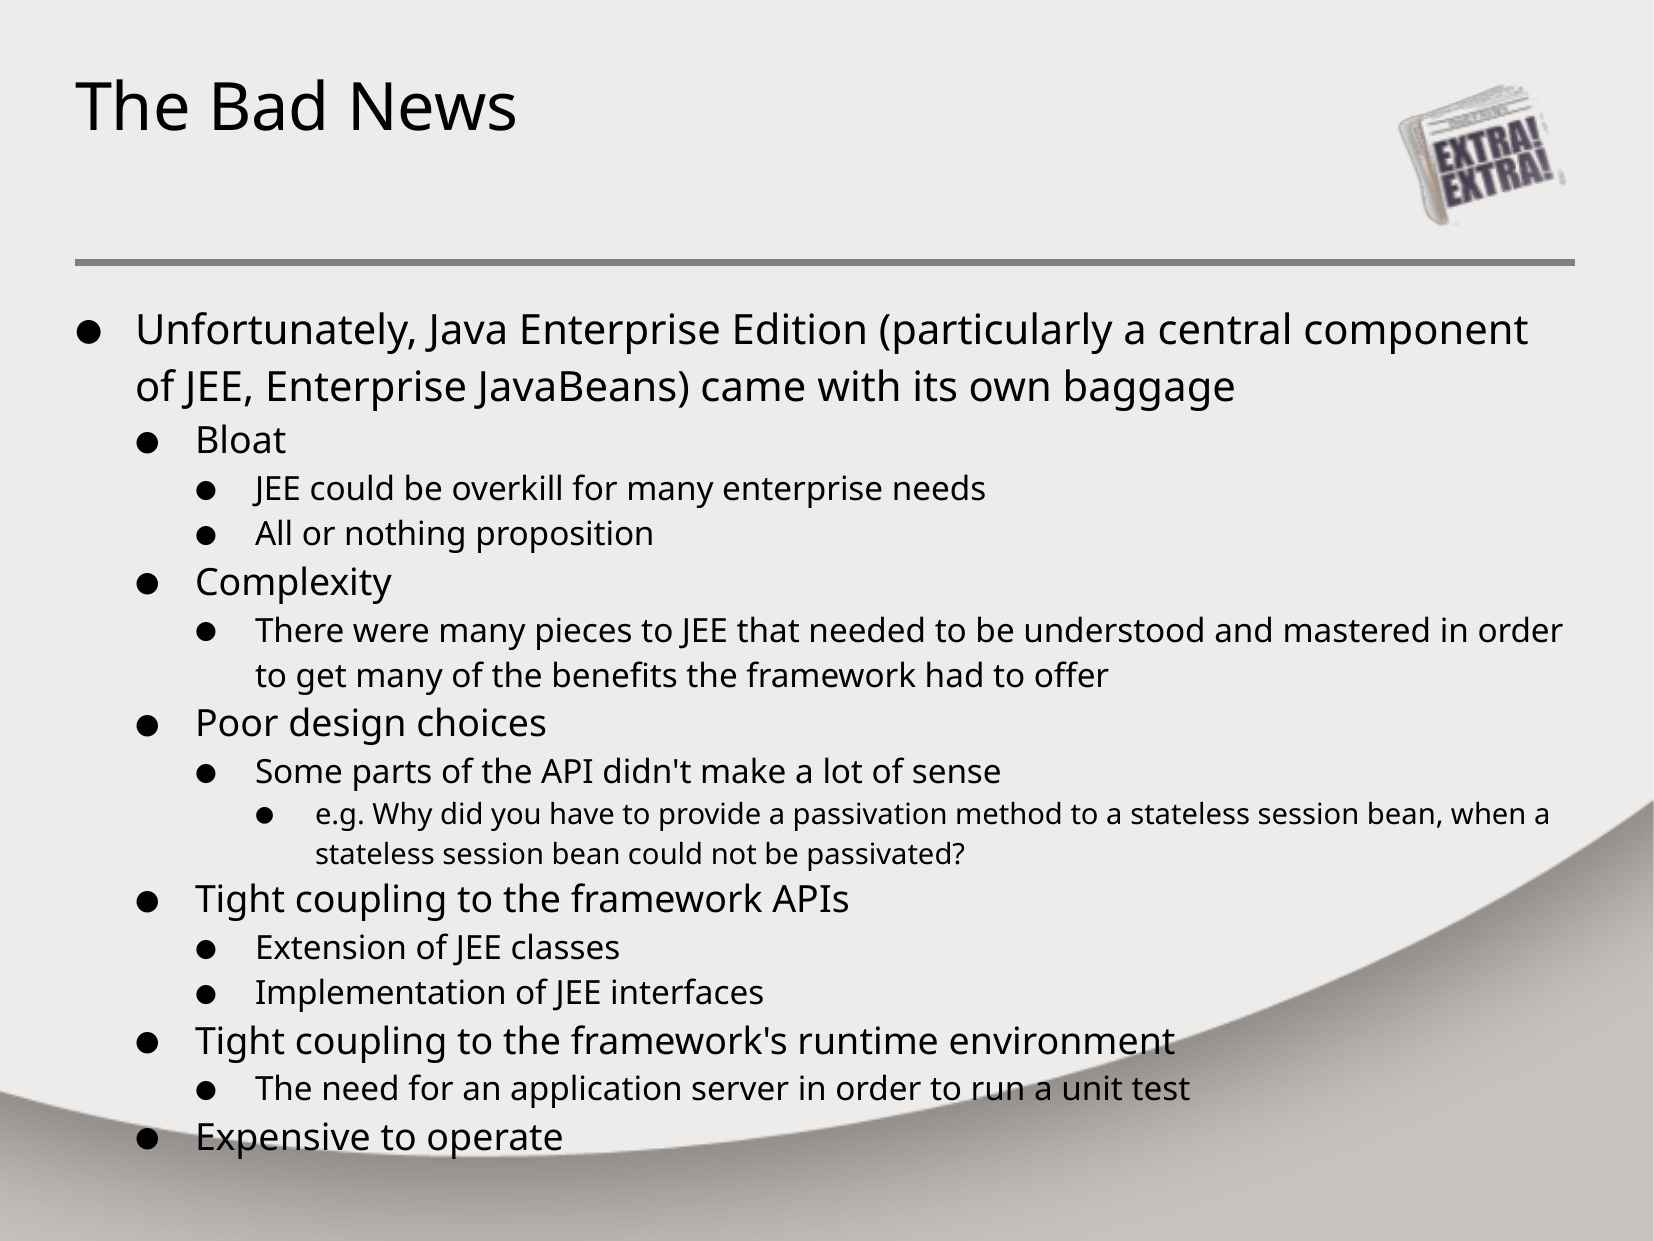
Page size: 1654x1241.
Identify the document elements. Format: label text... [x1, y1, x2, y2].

picture [0, 0, 1654, 1241]
list Unfortunately, Java Enterprise Edition (particularly a central component of JEE, Enterprise JavaBeans) came with its own baggage Bloat JEE could be overkill for many enterprise needs All or nothing proposition Complexity There were many pieces to JEE that needed to be understood and mastered in order to get many of the benefits the framework had to offer Poor design choices Some parts of the API didn't make a lot of sense e.g. Why did you have to provide a passivation method to a stateless session bean, when a stateless session bean could not be passivated? Tight coupling to the framework APIs Extension of JEE classes Implementation of JEE interfaces Tight coupling to the framework's runtime environment The need for an application server in order to run a unit test Expensive to operate [75, 300, 1576, 1163]
title The Bad News [75, 75, 1388, 226]
